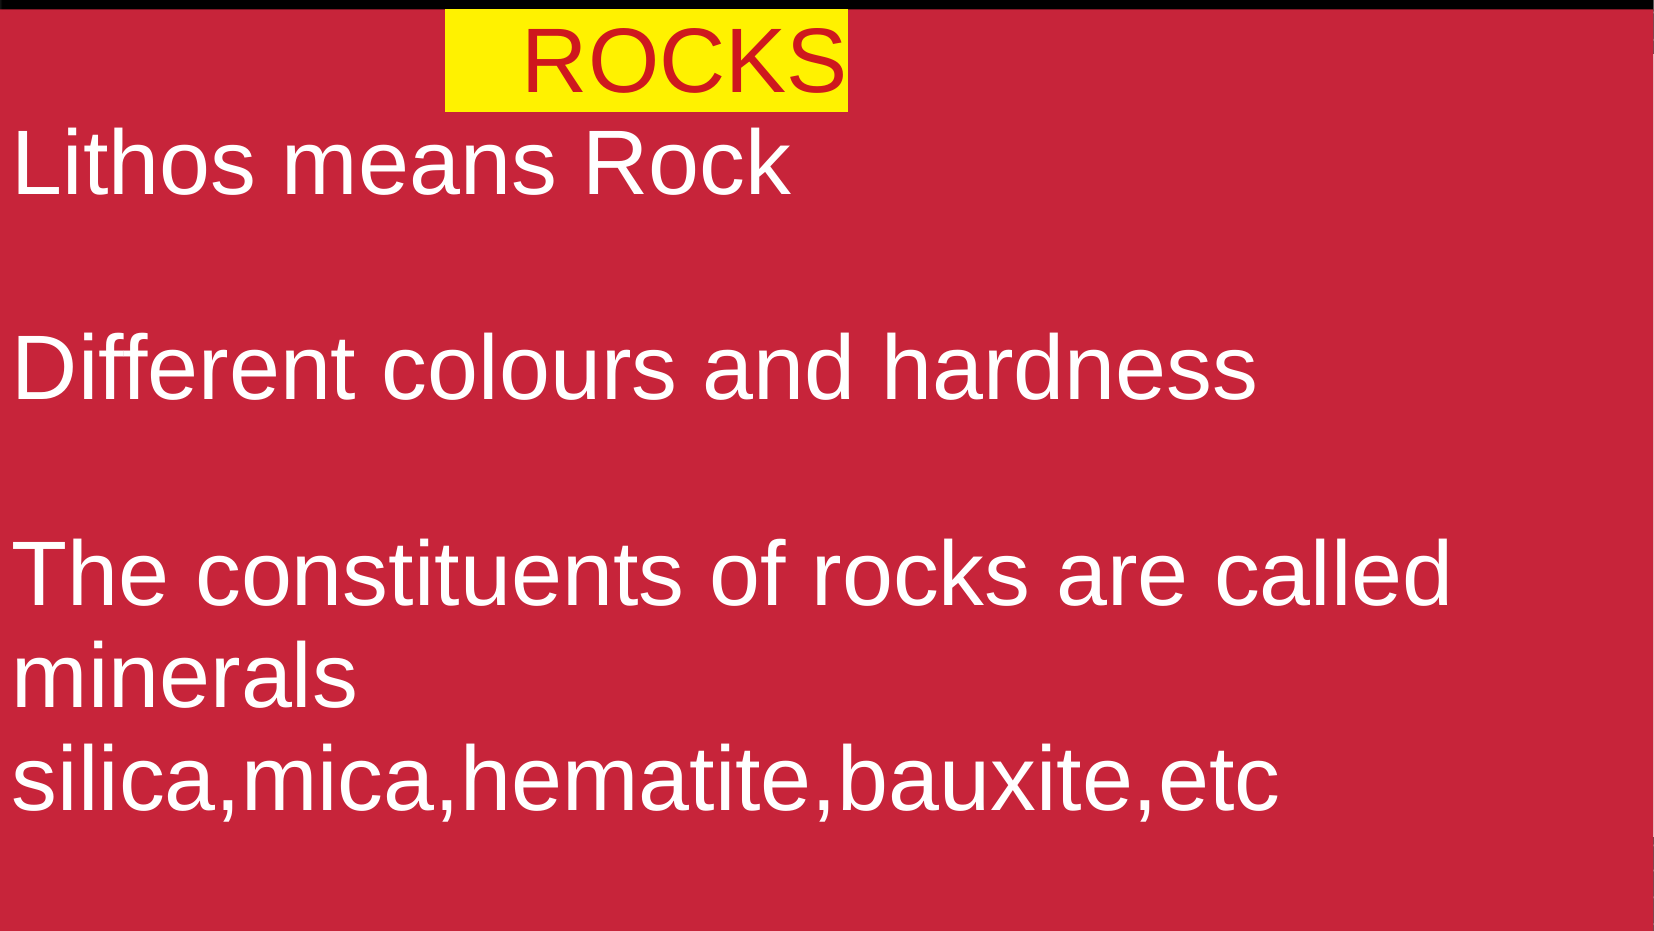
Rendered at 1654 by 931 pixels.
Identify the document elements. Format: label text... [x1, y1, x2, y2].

picture [0, 0, 1654, 9]
title ROCKS Lithos means Rock Different colours and hardness The constituents of rocks are called minerals silica,mica,hematite,bauxite,etc [0, 9, 1654, 931]
